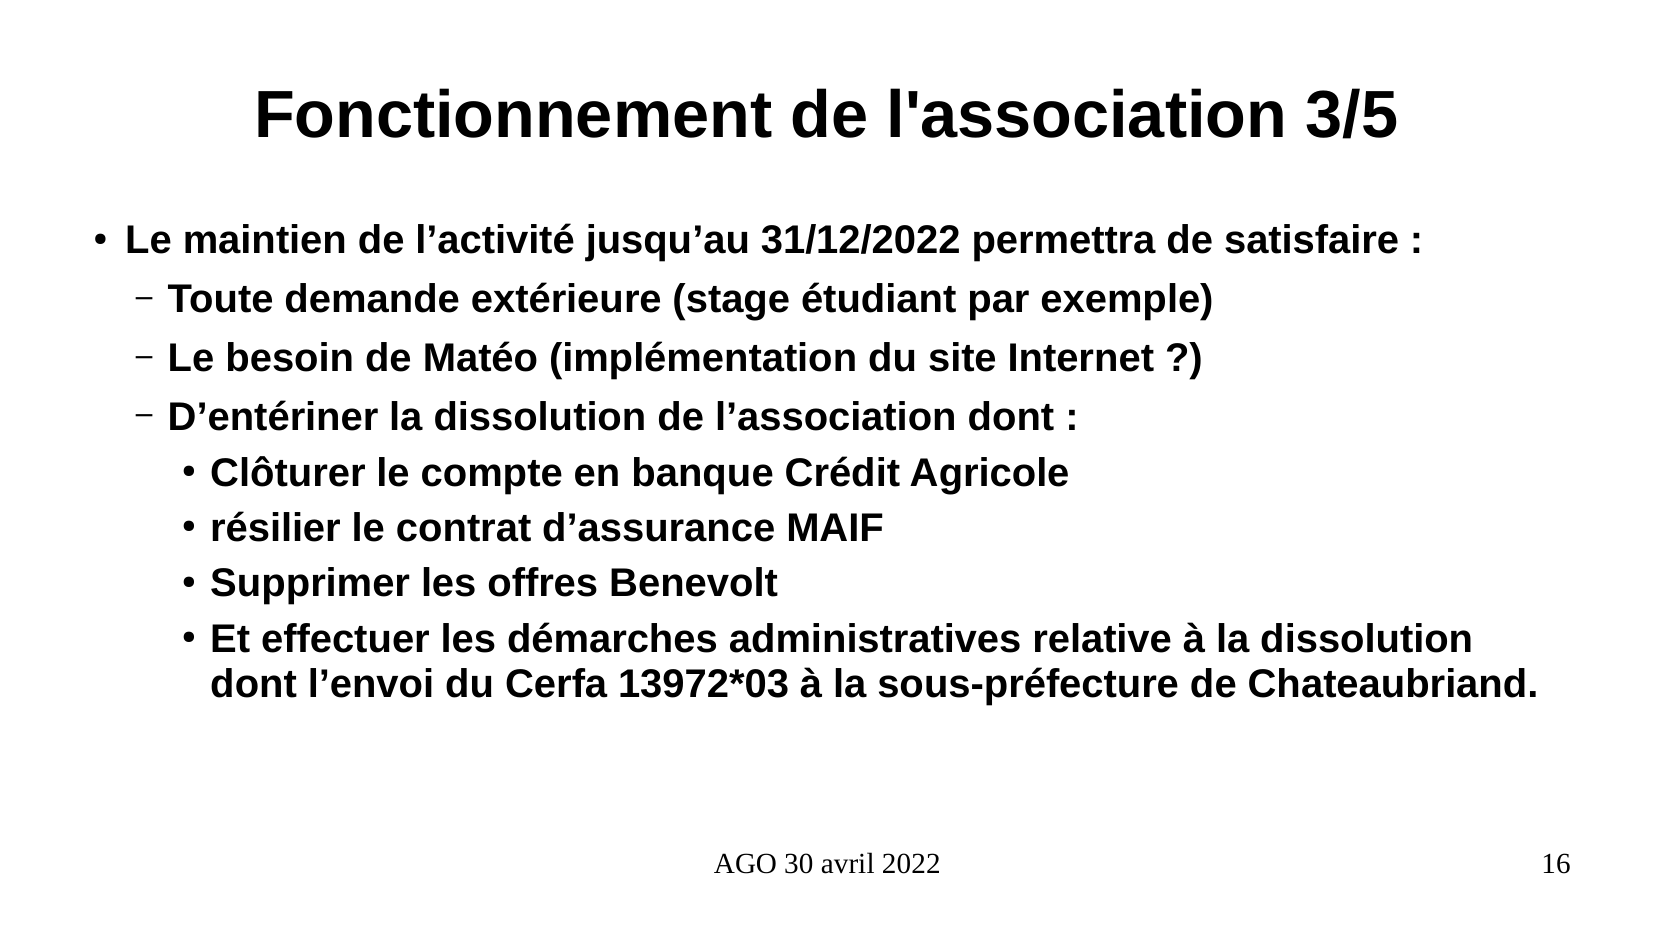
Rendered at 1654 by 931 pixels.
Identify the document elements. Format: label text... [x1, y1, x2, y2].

title Fonctionnement de l'association 3/5 [82, 37, 1571, 193]
list Le maintien de l’activité jusqu’au 31/12/2022 permettra de satisfaire : Toute demande extérieure (stage étudiant par exemple) Le besoin de Matéo (implémentation du site Internet ?) D’entériner la dissolution de l’association dont : Clôturer le compte en banque Crédit Agricole résilier le contrat d’assurance MAIF Supprimer les offres Benevolt Et effectuer les démarches administratives relative à la dissolution dont l’envoi du Cerfa 13972*03 à la sous-préfecture de Chateaubriand. [82, 217, 1571, 758]
